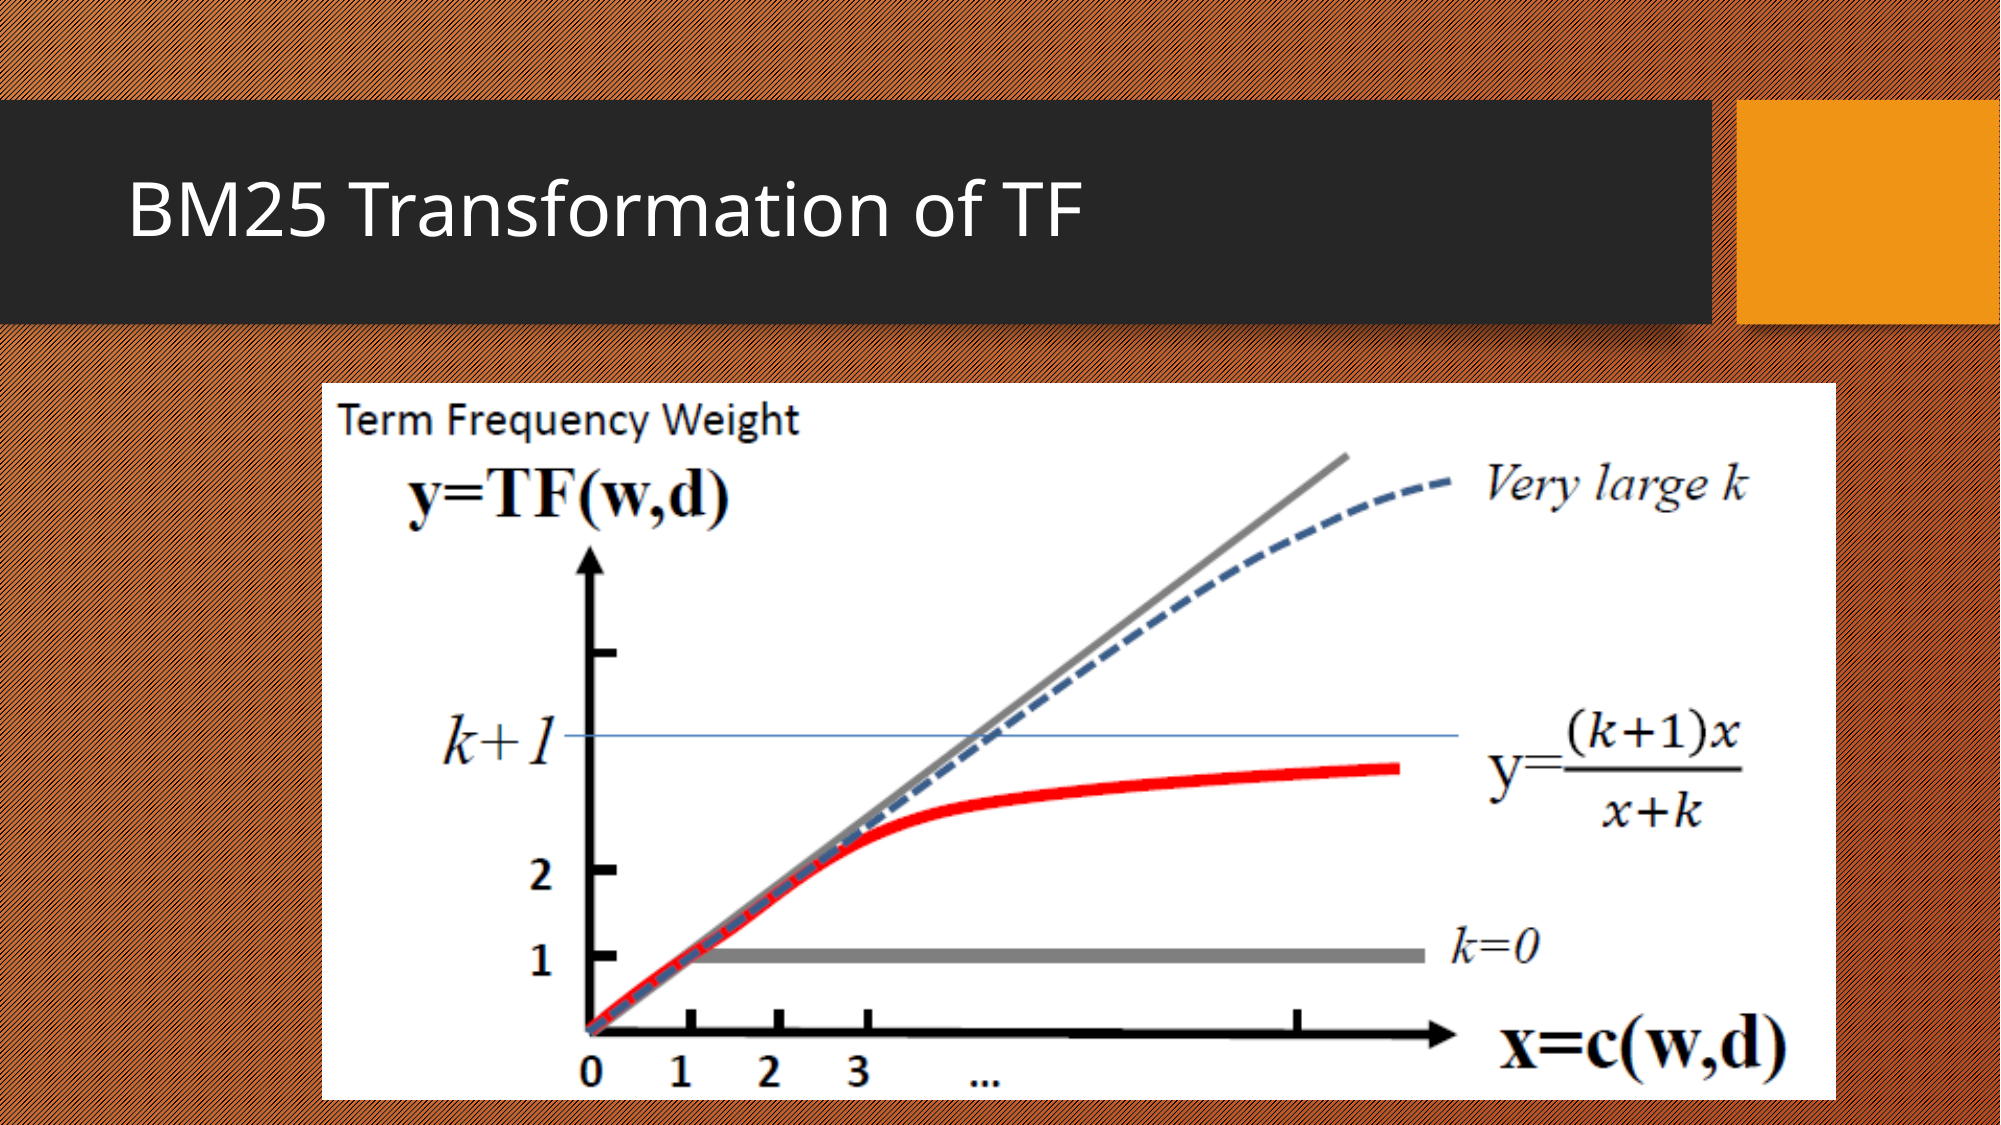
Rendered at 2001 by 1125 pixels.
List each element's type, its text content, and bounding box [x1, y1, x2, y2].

picture [0, 0, 2000, 1125]
title BM25 Transformation of TF [111, 123, 1689, 301]
